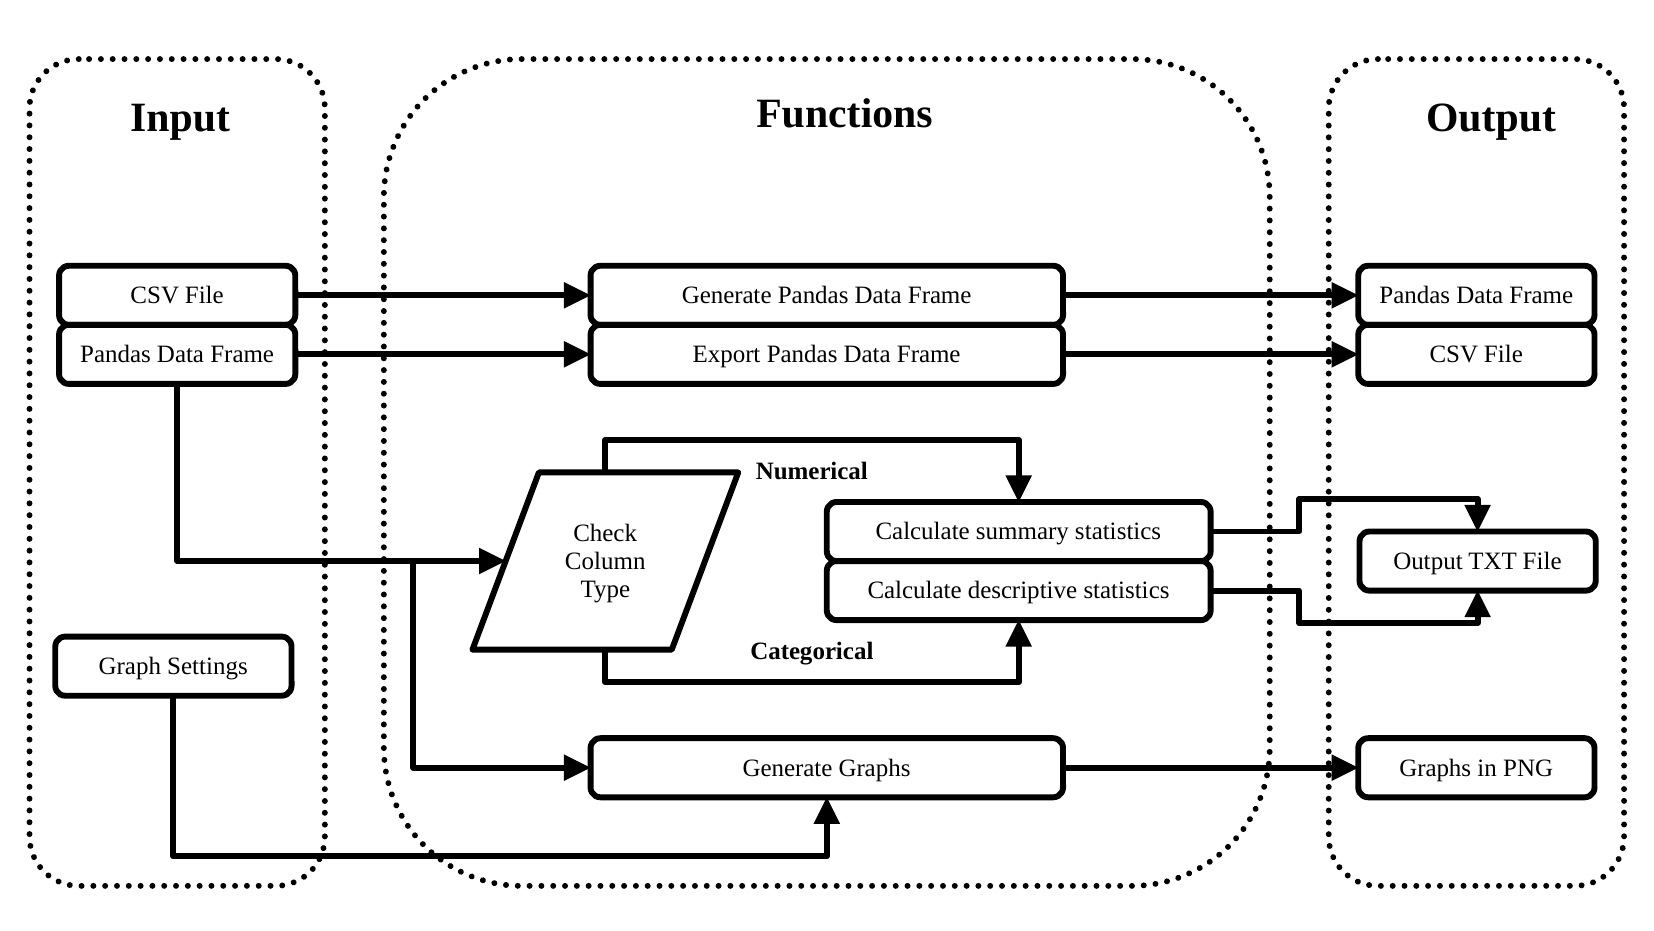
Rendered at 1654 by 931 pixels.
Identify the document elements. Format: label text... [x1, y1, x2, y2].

text_box Generate Graphs [590, 738, 1064, 798]
text_box Calculate summary statistics [826, 501, 1211, 561]
text_box Pandas Data Frame [1358, 265, 1595, 325]
text_box Functions [726, 82, 963, 144]
text_box Generate Pandas Data Frame [590, 265, 1064, 325]
text_box Calculate descriptive statistics [826, 561, 1211, 621]
text_box Input [76, 86, 284, 148]
text_box Output TXT File [1359, 531, 1596, 591]
text_box Graph Settings [55, 636, 292, 696]
text_box CSV File [1358, 324, 1595, 384]
text_box Export Pandas Data Frame [590, 324, 1064, 384]
text_box Graphs in PNG [1358, 738, 1595, 798]
text_box Output [1387, 86, 1595, 148]
text_box Check Column Type [472, 472, 739, 650]
text_box Pandas Data Frame [59, 324, 296, 384]
text_box CSV File [59, 265, 296, 325]
